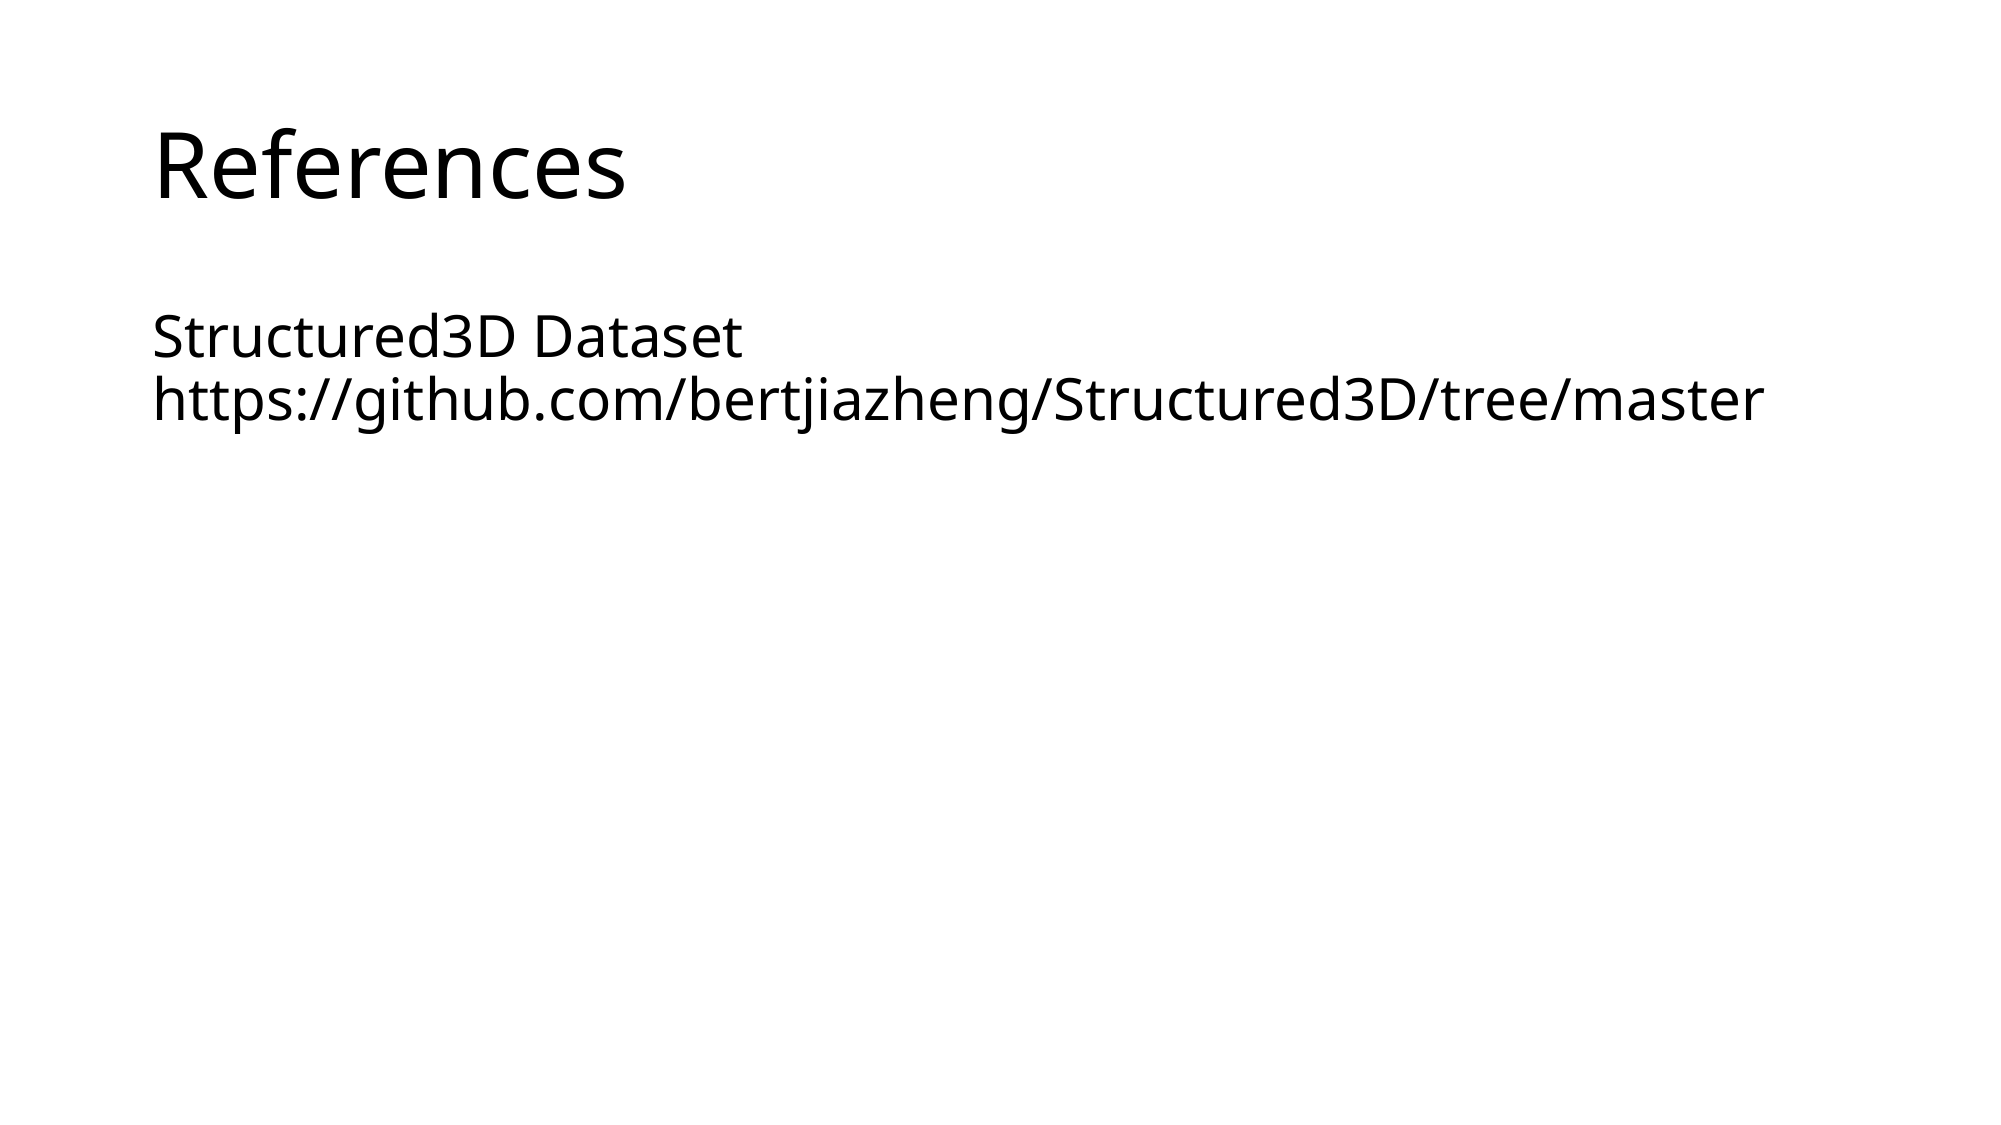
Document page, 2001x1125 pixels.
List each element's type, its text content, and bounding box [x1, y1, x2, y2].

title References [137, 59, 1863, 278]
list Structured3D Dataset https://github.com/bertjiazheng/Structured3D/tree/master [137, 299, 1863, 1014]
